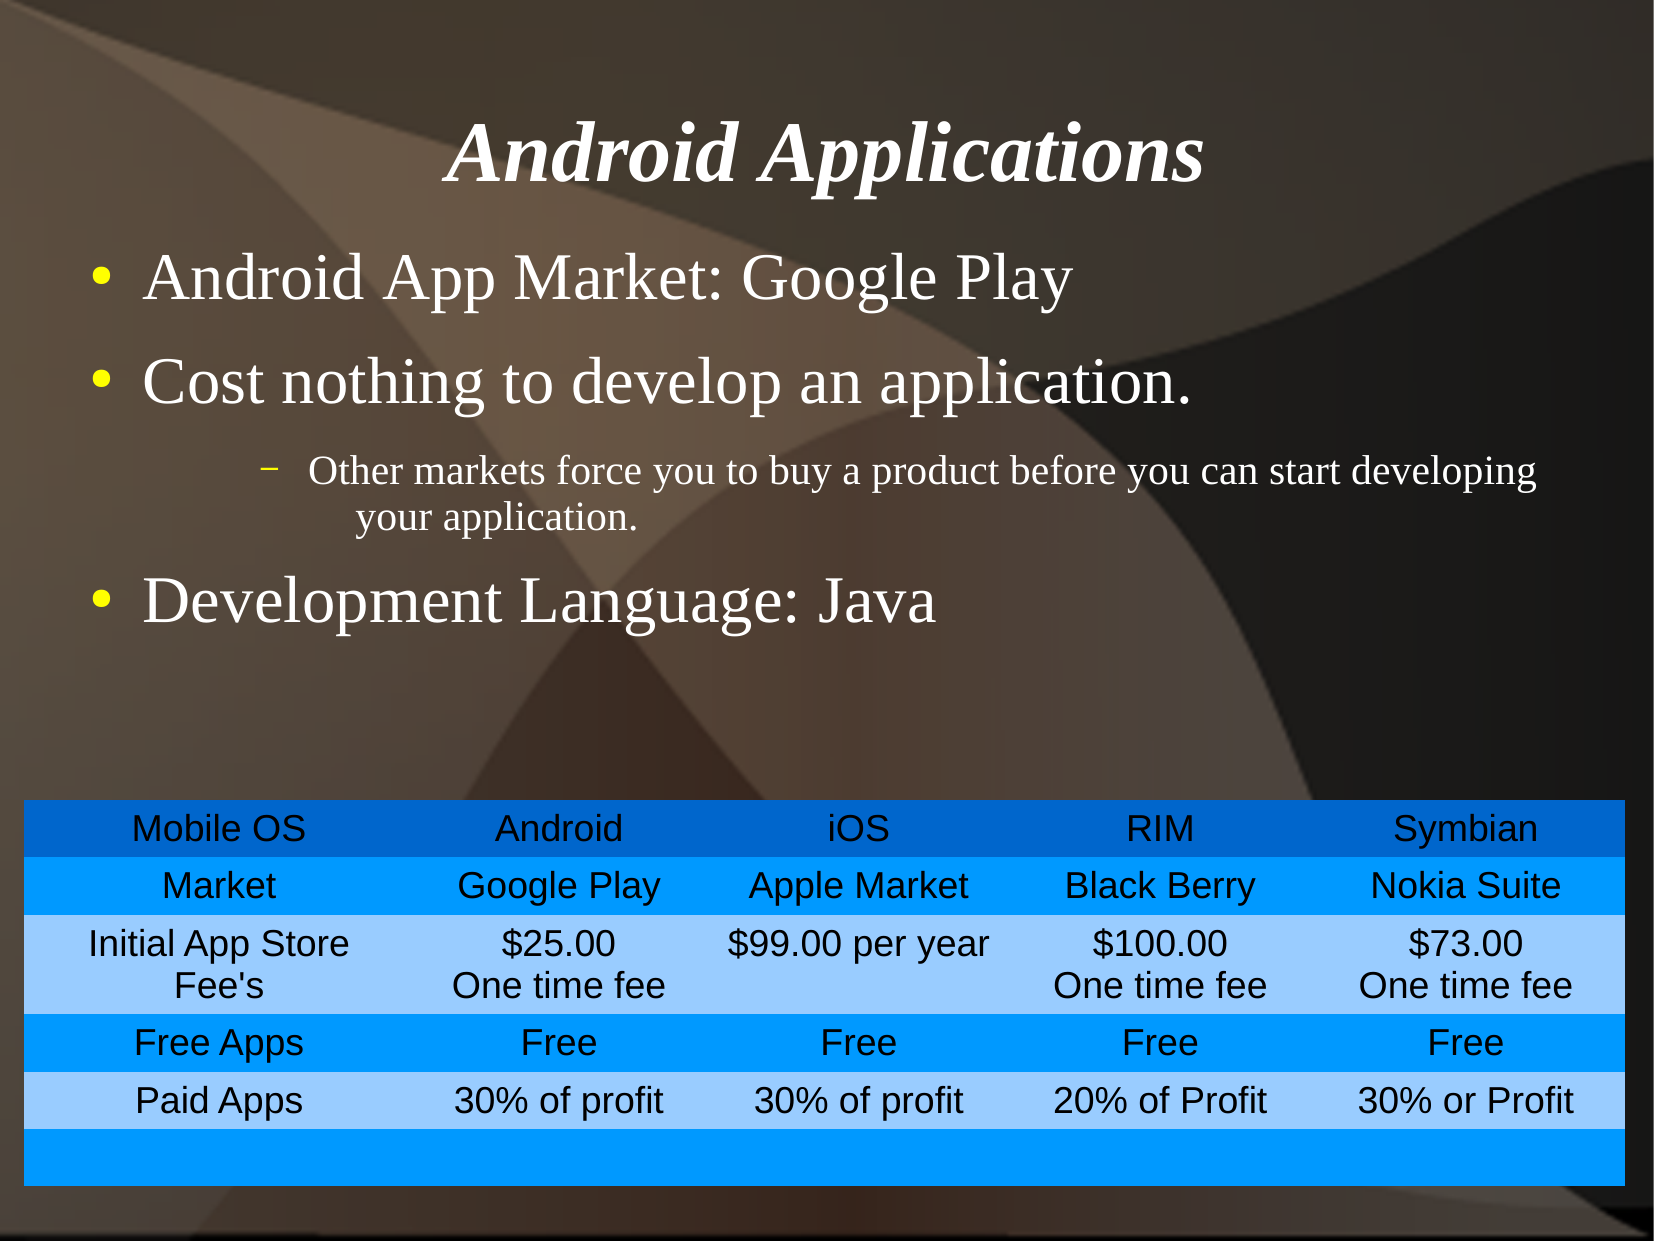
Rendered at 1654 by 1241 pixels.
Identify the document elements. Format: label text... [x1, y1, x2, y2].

table_cell [1014, 1129, 1307, 1186]
table_cell Free [1014, 1014, 1307, 1072]
table_cell Free Apps [24, 1014, 414, 1072]
table_cell [1307, 1129, 1625, 1186]
picture [0, 0, 1654, 1241]
table_cell $99.00 per year [704, 915, 1014, 1014]
table_cell Free [1307, 1014, 1625, 1072]
table_cell Free [704, 1014, 1014, 1072]
table_cell Initial App Store Fee's [24, 915, 414, 1014]
table_header RIM [1014, 800, 1307, 857]
table_cell [704, 1129, 1014, 1186]
list Android App Market: Google Play Cost nothing to develop an application. Other markets force you to buy a product before you can start developing your application. Development Language: Java [71, 240, 1561, 800]
table_cell $25.00 One time fee [414, 915, 704, 1014]
table_cell 30% of profit [414, 1072, 704, 1129]
table_cell Paid Apps [24, 1072, 414, 1129]
table_cell 30% or Profit [1307, 1072, 1625, 1129]
table_cell 20% of Profit [1014, 1072, 1307, 1129]
title Android Applications [82, 49, 1571, 257]
table_header Android [414, 800, 704, 857]
table_header Symbian [1307, 800, 1625, 857]
table_cell [414, 1129, 704, 1186]
table_cell Free [414, 1014, 704, 1072]
table_header Mobile OS [24, 800, 414, 857]
table_cell 30% of profit [704, 1072, 1014, 1129]
table_cell Nokia Suite [1307, 857, 1625, 915]
table_cell [24, 1129, 414, 1186]
table_cell Black Berry [1014, 857, 1307, 915]
table_cell Google Play [414, 857, 704, 915]
table_header iOS [704, 800, 1014, 857]
table_cell $73.00 One time fee [1307, 915, 1625, 1014]
table_cell Market [24, 857, 414, 915]
table_cell $100.00 One time fee [1014, 915, 1307, 1014]
table_cell Apple Market [704, 857, 1014, 915]
